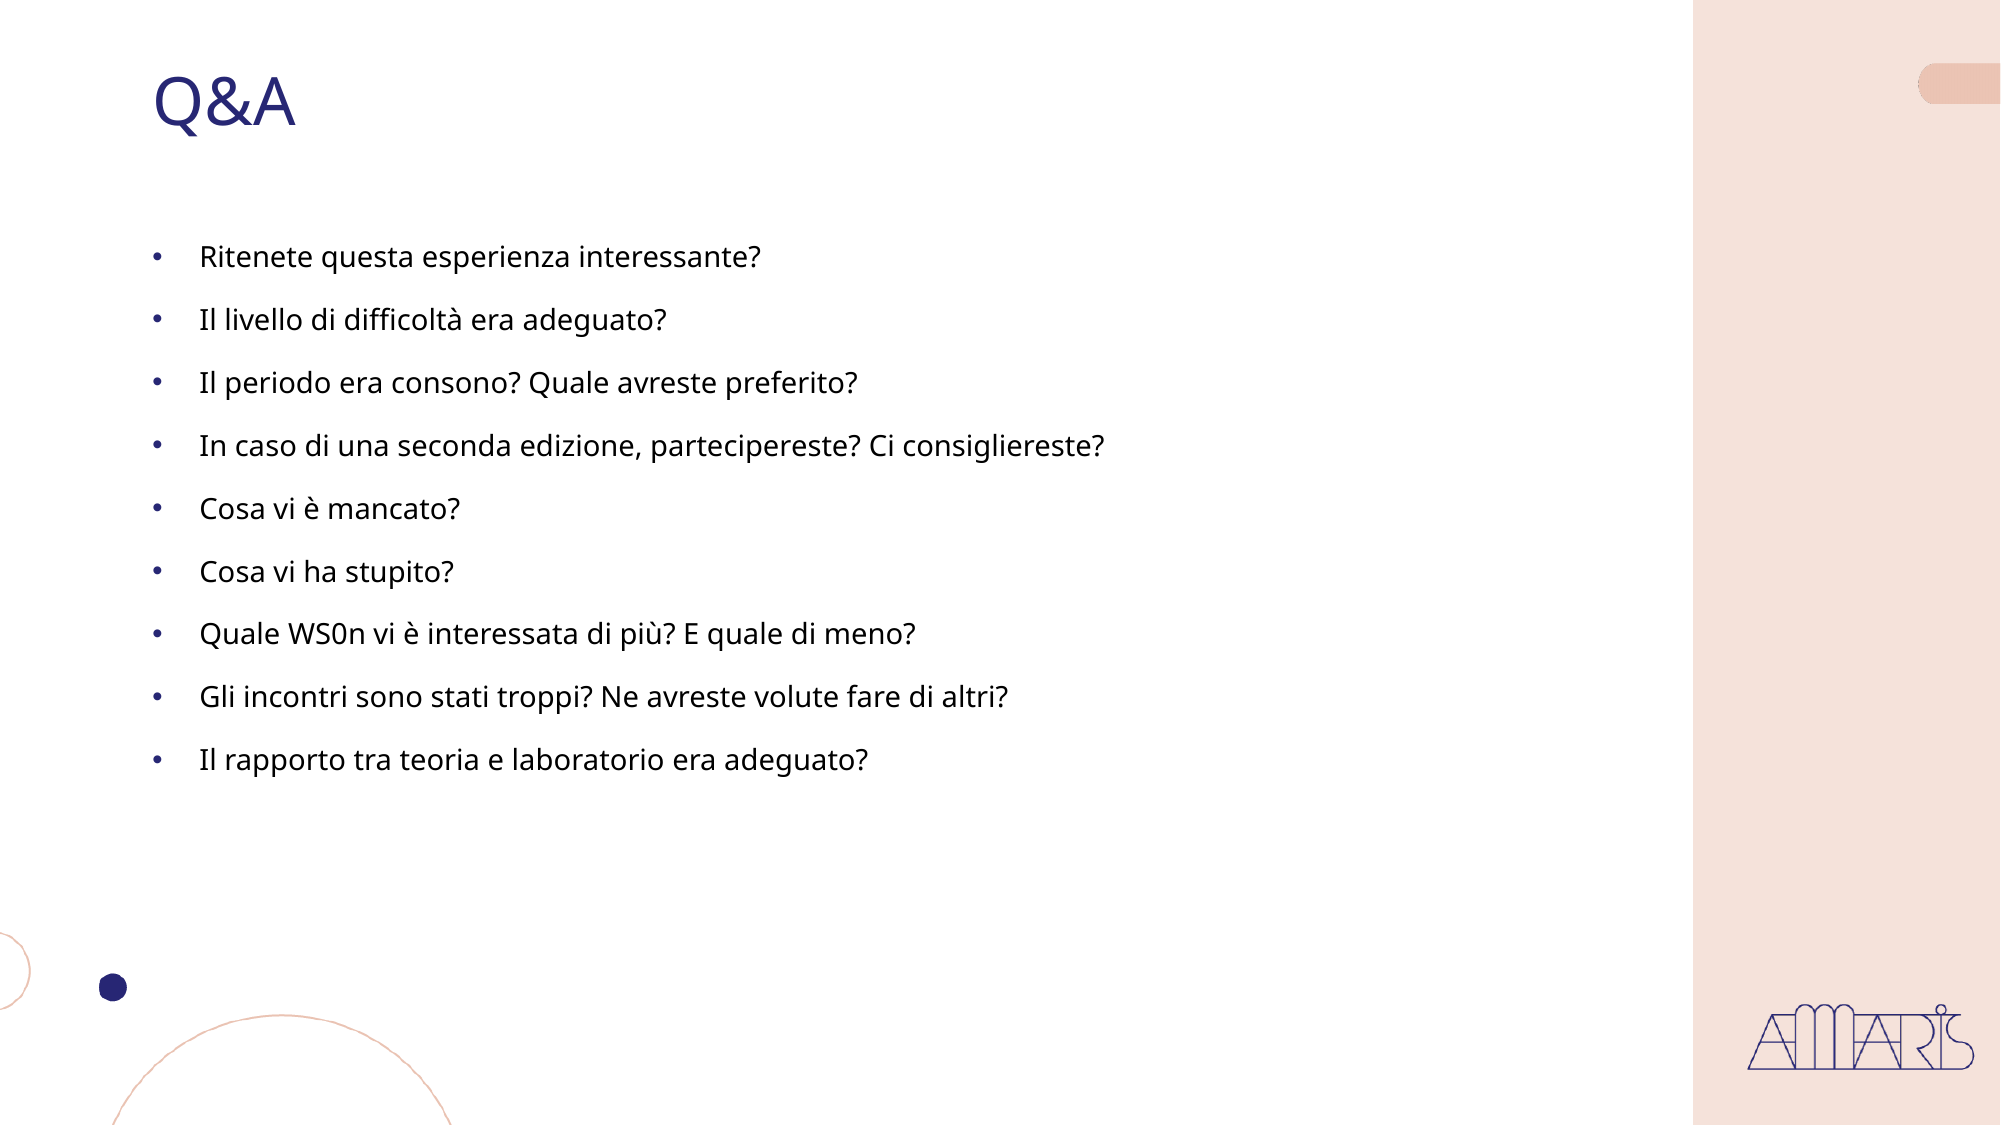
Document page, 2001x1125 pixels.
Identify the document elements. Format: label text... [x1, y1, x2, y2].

list Ritenete questa esperienza interessante? Il livello di difficoltà era adeguato? Il periodo era consono? Quale avreste preferito? In caso di una seconda edizione, partecipereste? Ci consigliereste? Cosa vi è mancato? Cosa vi ha stupito? Quale WS0n vi è interessata di più? E quale di meno? Gli incontri sono stati troppi? Ne avreste volute fare di altri? Il rapporto tra teoria e laboratorio era adeguato? [137, 223, 1574, 785]
title Q&A [137, 59, 1577, 148]
